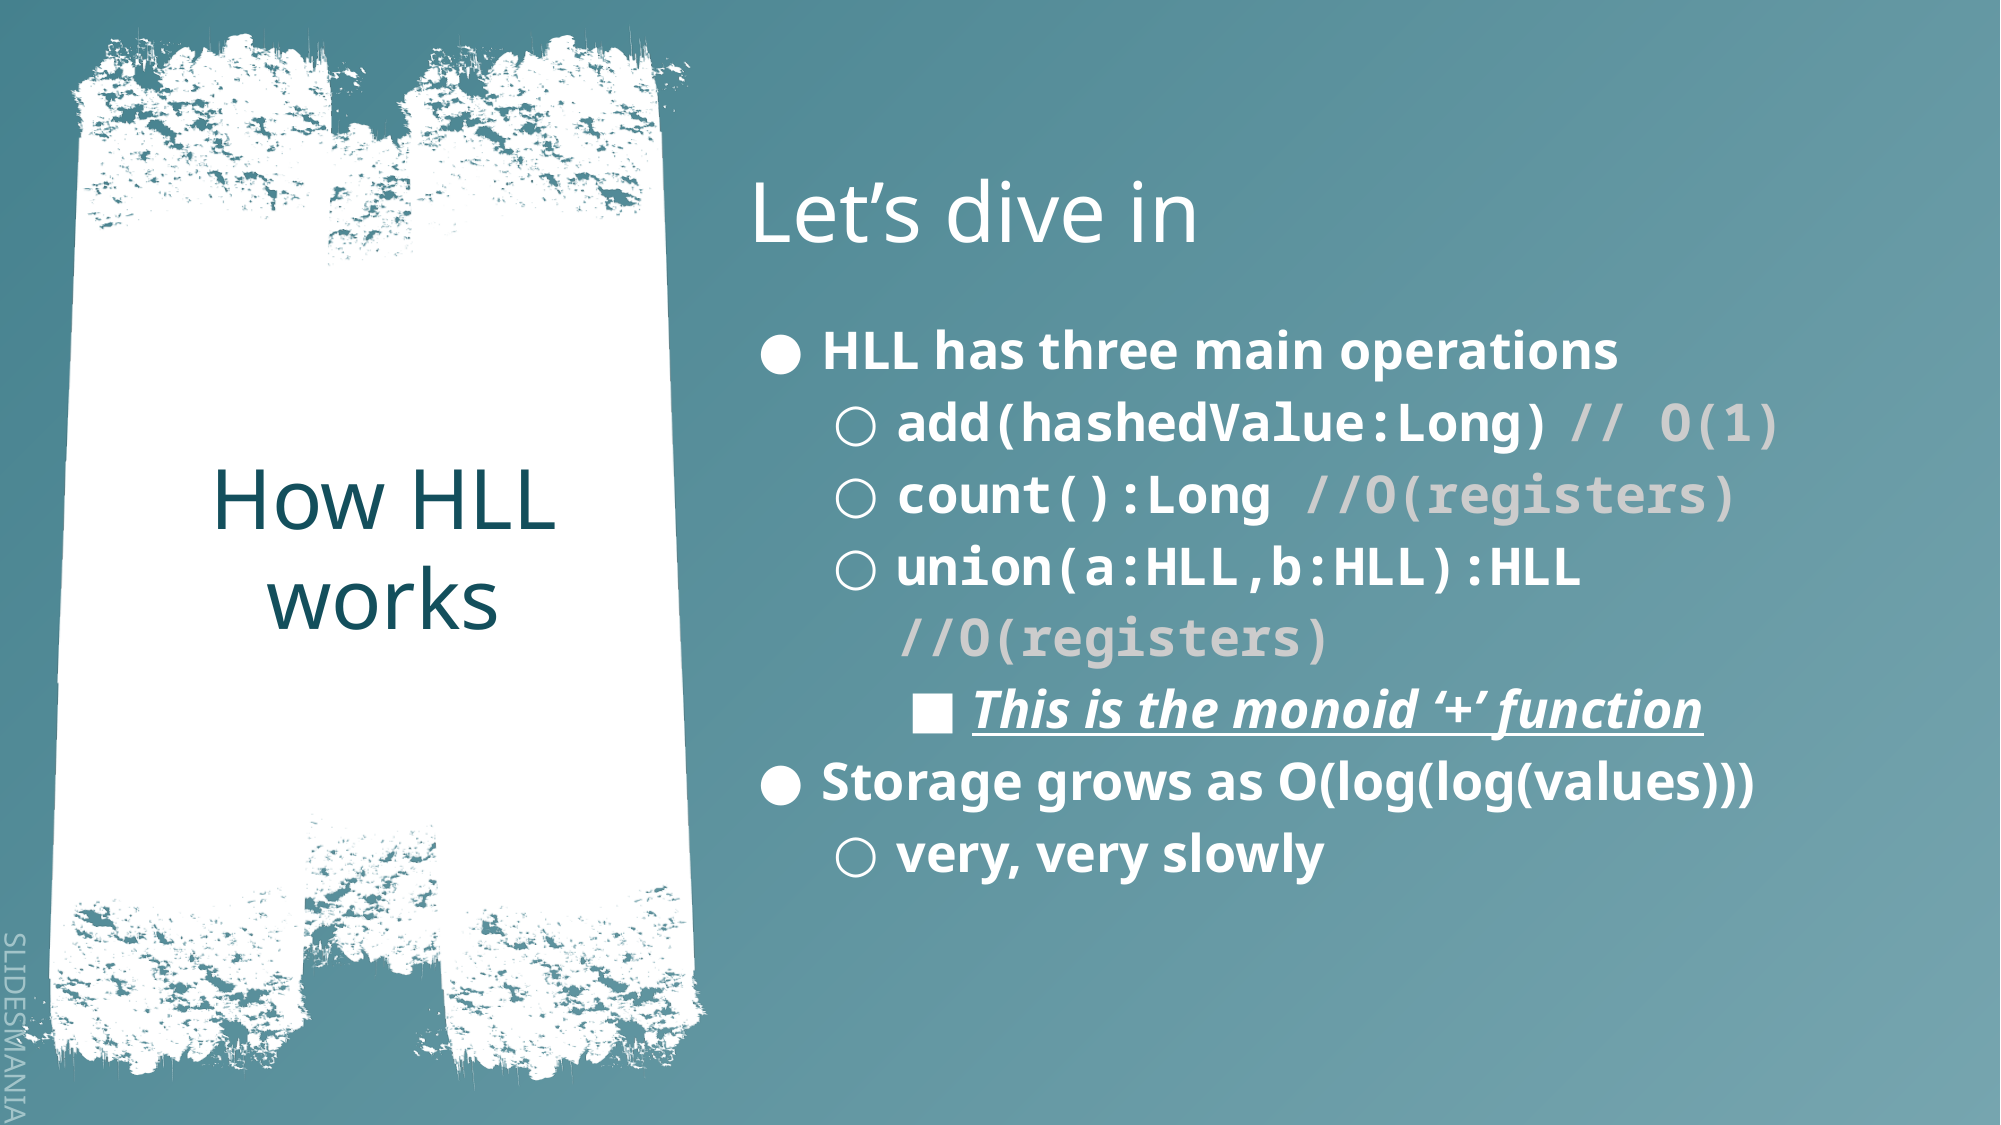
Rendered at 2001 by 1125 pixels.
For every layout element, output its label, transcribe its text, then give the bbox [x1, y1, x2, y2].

picture [16, 23, 708, 1092]
title Let’s dive in [728, 138, 1941, 264]
title How HLL works [83, 162, 684, 931]
list HLL has three main operations add(hashedValue:Long) // O(1) count():Long //O(registers) union(a:HLL,b:HLL):HLL //O(registers) This is the monoid ‘+’ function Storage grows as O(log(log(values))) very, very slowly [726, 288, 1988, 1012]
